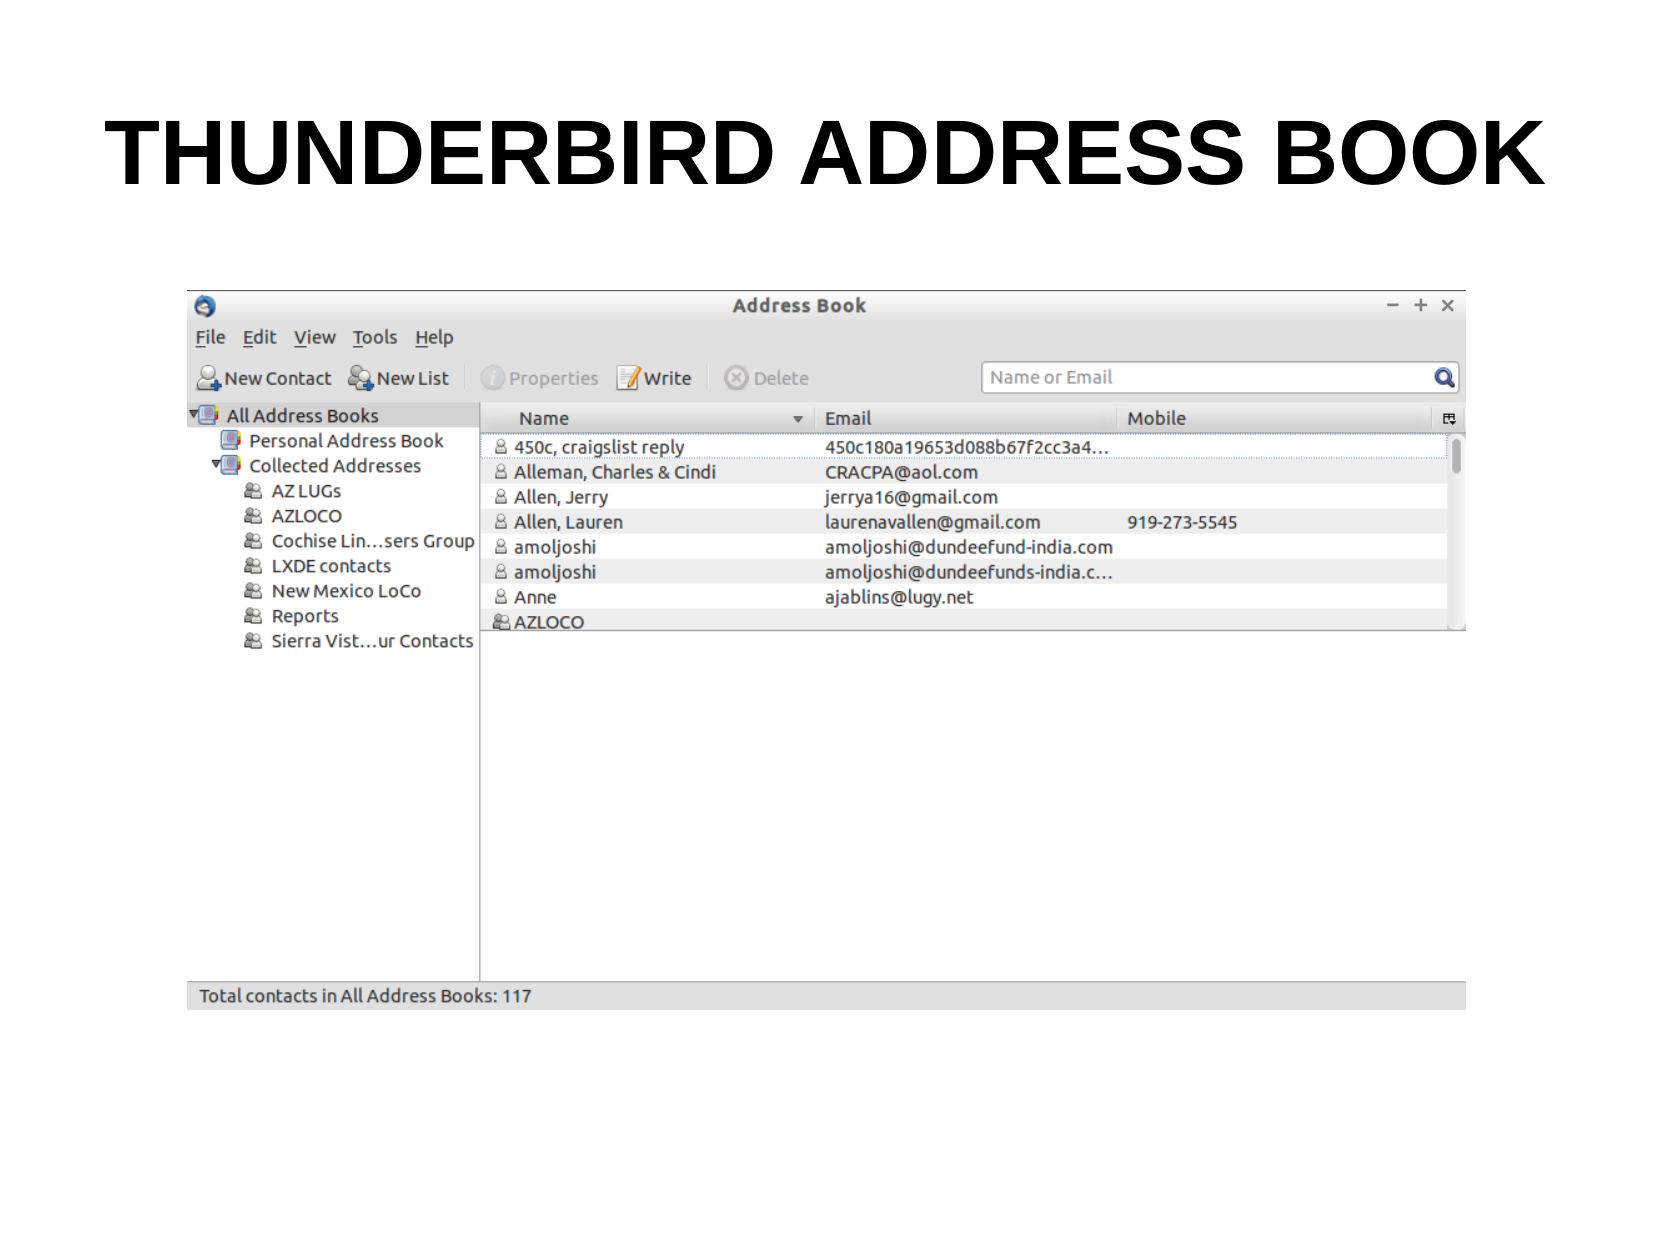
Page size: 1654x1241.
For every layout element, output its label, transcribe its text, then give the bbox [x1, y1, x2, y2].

picture [187, 290, 1466, 1010]
title THUNDERBIRD ADDRESS BOOK [82, 49, 1571, 257]
